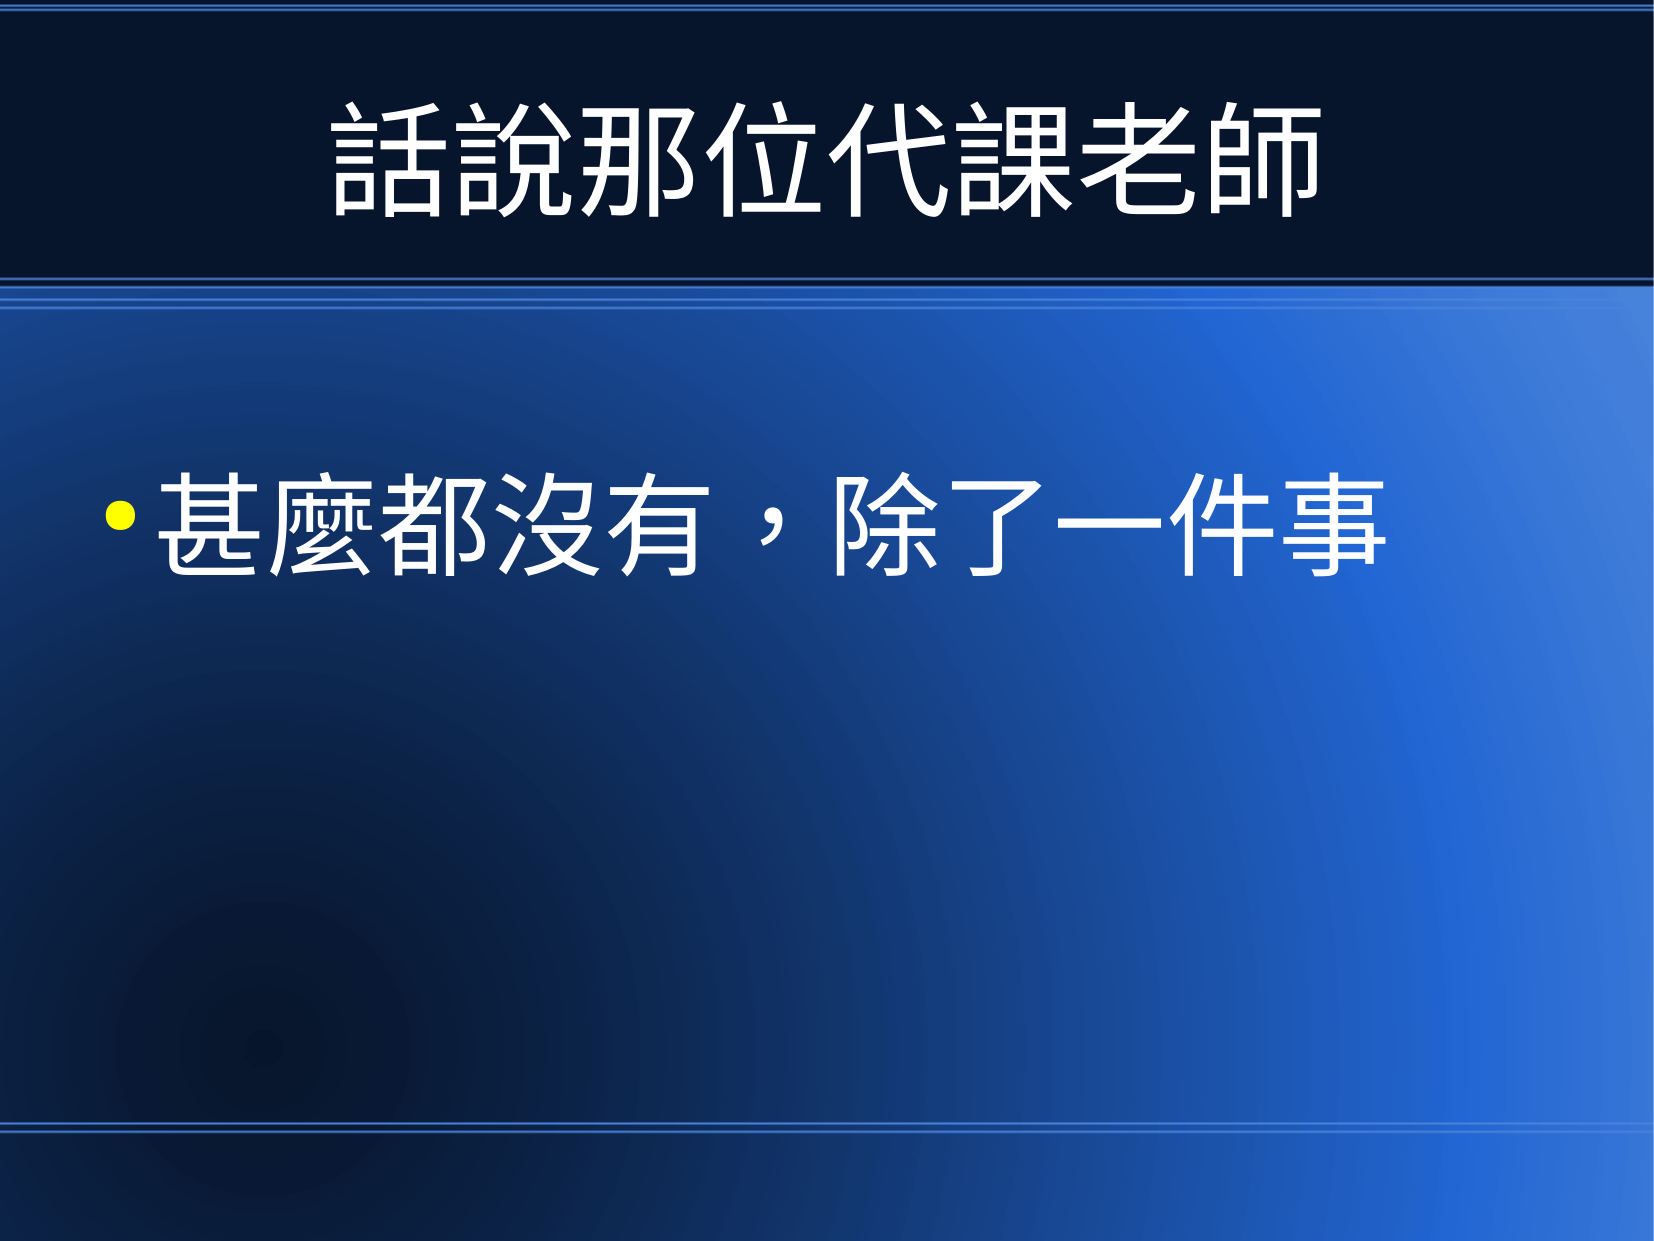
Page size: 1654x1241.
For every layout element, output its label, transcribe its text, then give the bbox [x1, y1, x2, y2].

list 甚麼都沒有，除了一件事 [82, 355, 1571, 1241]
picture [0, 0, 1654, 1241]
title 話說那位代課老師 [82, 49, 1571, 257]
